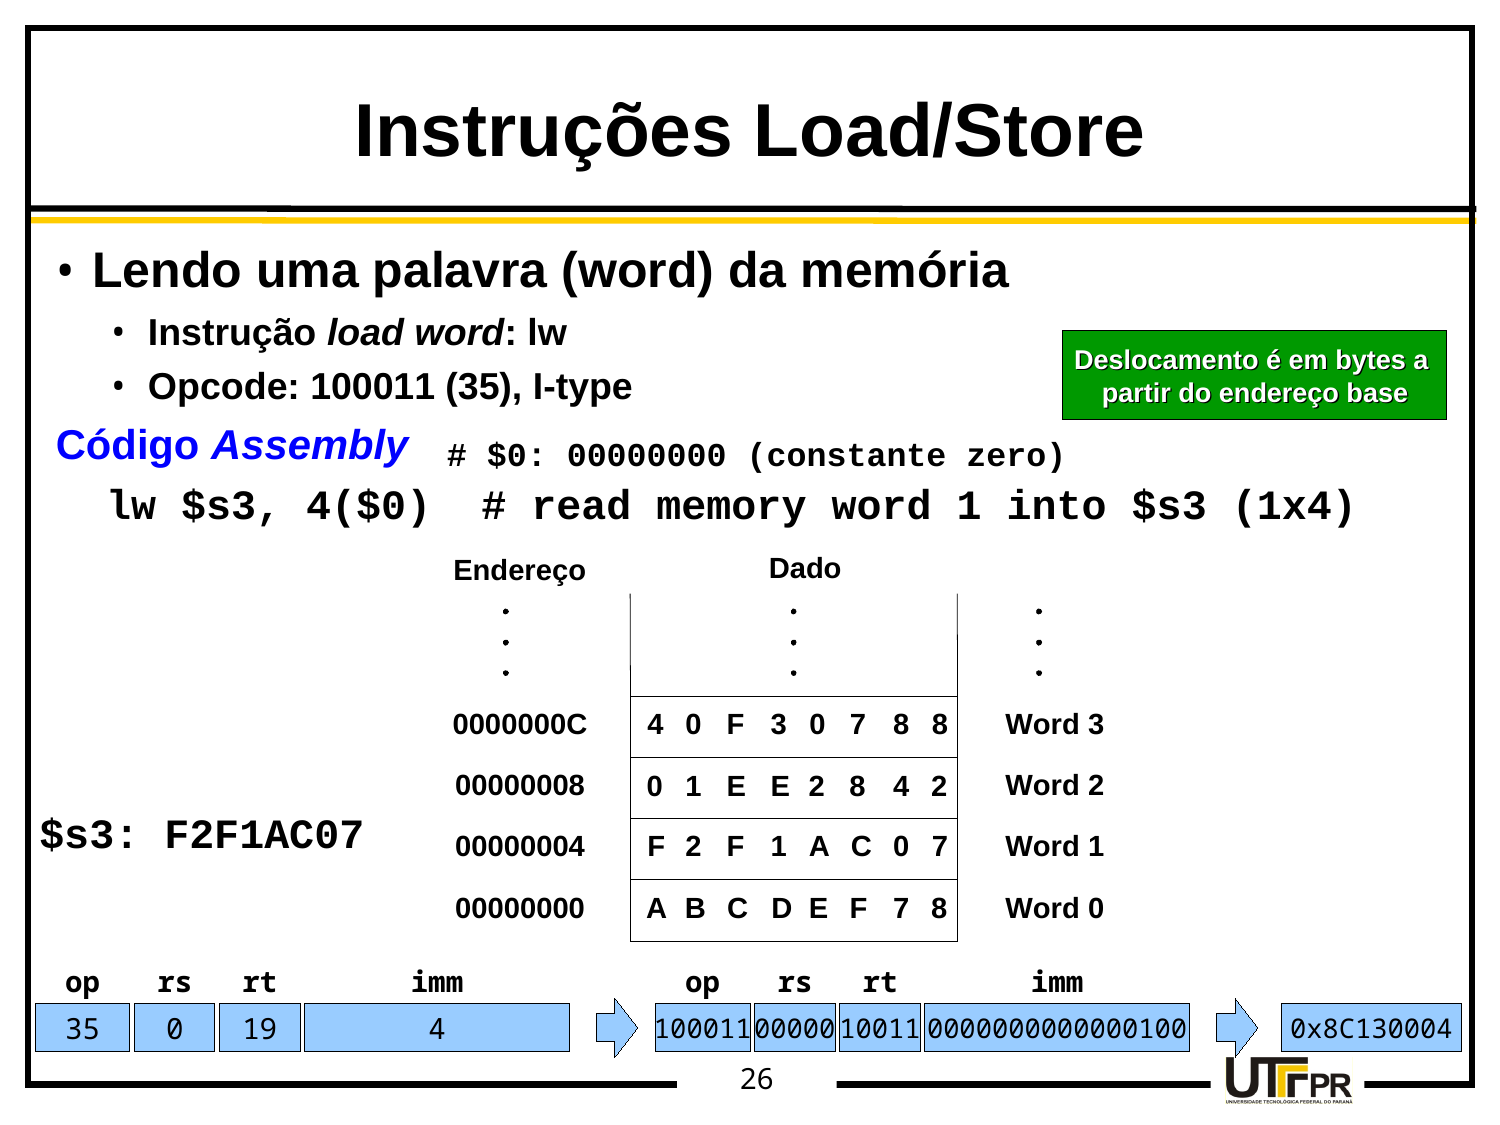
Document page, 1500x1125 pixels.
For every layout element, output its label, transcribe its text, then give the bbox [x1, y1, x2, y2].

text_box # $0: 00000000 (constante zero) [431, 432, 1253, 492]
text_box 8 [921, 889, 948, 925]
text_box 2 [798, 766, 825, 802]
text_box Word 3 [995, 704, 1105, 740]
text_box rt [219, 956, 301, 1004]
text_box 7 [882, 889, 910, 925]
text_box 0000000C [442, 704, 588, 740]
text_box 00000 [754, 1004, 836, 1052]
text_box $s3: F2F1AC07 [24, 806, 384, 869]
text_box imm [304, 956, 570, 1004]
text_box F [637, 827, 666, 863]
text_box B [674, 889, 706, 925]
text_box 7 [839, 704, 867, 740]
text_box E [760, 766, 791, 802]
text_box 8 [839, 766, 866, 802]
text_box 35 [35, 1004, 130, 1052]
text_box E [716, 766, 747, 802]
text_box 0 [882, 827, 910, 863]
text_box 00000008 [444, 766, 586, 802]
text_box Word 2 [995, 766, 1105, 802]
text_box 1 [760, 827, 787, 863]
text_box 4 [304, 1004, 570, 1052]
text_box 7 [921, 827, 949, 863]
text_box 0000000000000100 [924, 1004, 1190, 1052]
text_box op [655, 956, 751, 1004]
text_box 0 [636, 766, 663, 802]
text_box op [35, 956, 130, 1004]
text_box C [716, 889, 749, 925]
text_box 100011 [655, 1004, 751, 1052]
text_box 10011 [839, 1004, 921, 1052]
text_box [1216, 998, 1258, 1058]
text_box F [839, 889, 868, 925]
text_box F [716, 704, 745, 740]
text_box Endereço [443, 551, 587, 587]
text_box 0 [799, 704, 826, 740]
text_box 8 [921, 704, 949, 740]
text_box 4 [882, 766, 910, 802]
title Instruções Load/Store [0, 78, 1500, 185]
list Lendo uma palavra (word) da memória Instrução load word: lw Opcode: 100011 (35), I-type Código Assembly lw $s3, 4($0) # read memory word 1 into $s3 (1x4) [41, 237, 1447, 1125]
text_box Word 0 [995, 889, 1105, 925]
text_box 00000000 [444, 889, 586, 925]
text_box Deslocamento é em bytes a partir do endereço base [1062, 330, 1447, 420]
text_box rs [134, 956, 215, 1004]
text_box 2 [921, 766, 948, 802]
text_box A [798, 827, 830, 863]
text_box D [760, 889, 793, 925]
text_box [596, 998, 638, 1058]
text_box E [798, 889, 829, 925]
text_box 2 [675, 827, 702, 863]
text_box Word 1 [995, 827, 1105, 863]
text_box 1 [675, 766, 702, 802]
text_box rs [754, 956, 836, 1004]
text_box 00000004 [444, 827, 586, 863]
text_box 8 [882, 704, 910, 740]
text_box Dado [758, 549, 842, 585]
text_box A [635, 889, 668, 925]
text_box F [716, 827, 745, 863]
text_box 0x8C130004 [1281, 1003, 1462, 1052]
text_box 19 [219, 1004, 301, 1052]
text_box 0 [134, 1004, 215, 1052]
text_box imm [924, 956, 1190, 1004]
text_box 3 [760, 704, 787, 740]
text_box 0 [675, 704, 702, 740]
text_box 4 [636, 704, 664, 740]
text_box C [840, 827, 872, 863]
text_box rt [839, 956, 921, 1004]
